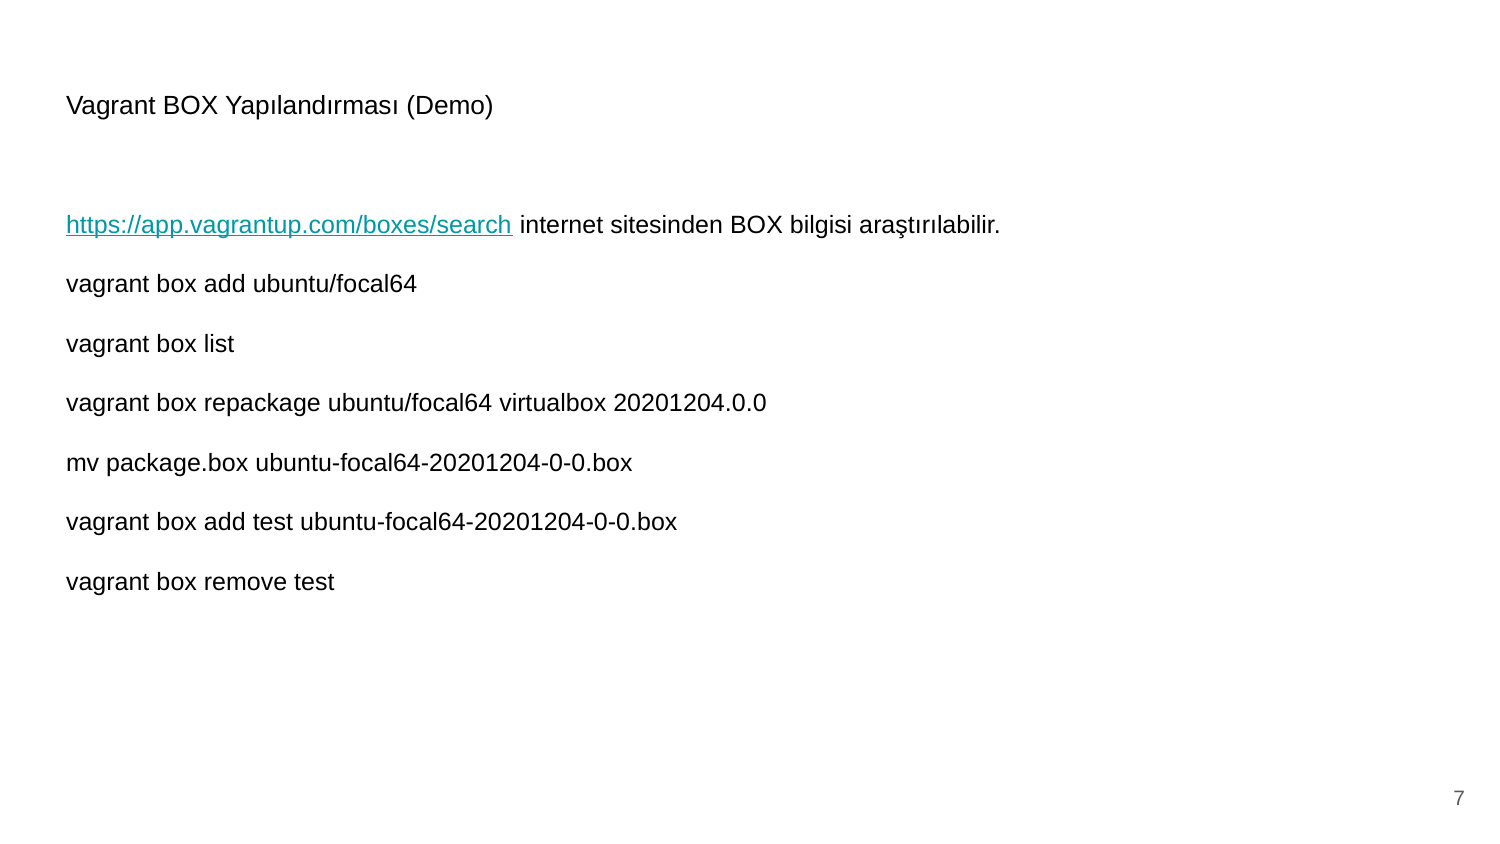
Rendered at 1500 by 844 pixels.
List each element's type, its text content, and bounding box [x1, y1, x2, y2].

list https://app.vagrantup.com/boxes/search internet sitesinden BOX bilgisi araştırılabilir. vagrant box add ubuntu/focal64 vagrant box list vagrant box repackage ubuntu/focal64 virtualbox 20201204.0.0 mv package.box ubuntu-focal64-20201204-0-0.box vagrant box add test ubuntu-focal64-20201204-0-0.box vagrant box remove test [51, 189, 1449, 750]
title Vagrant BOX Yapılandırması (Demo) [51, 72, 1449, 167]
slide_number <number> [1389, 764, 1480, 830]
